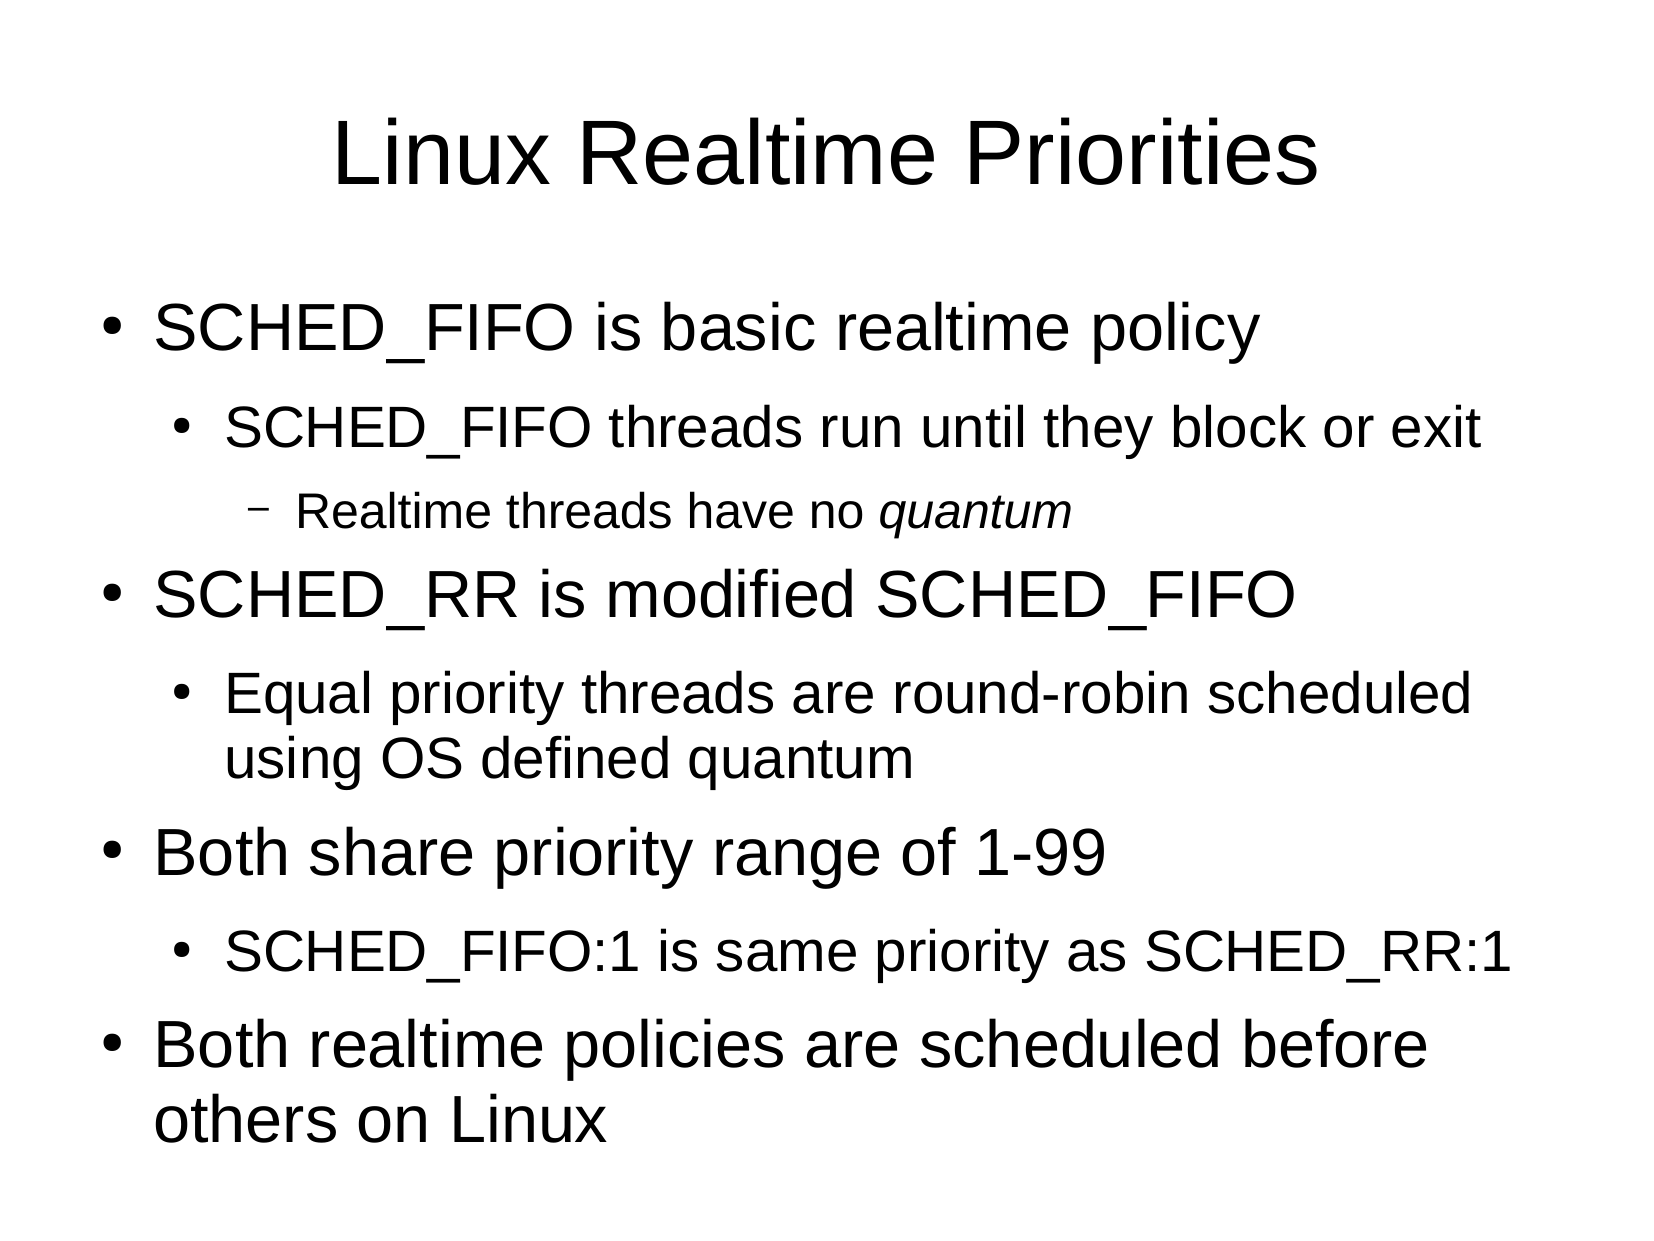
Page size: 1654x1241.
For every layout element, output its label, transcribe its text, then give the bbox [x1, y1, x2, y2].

list SCHED_FIFO is basic realtime policy SCHED_FIFO threads run until they block or exit Realtime threads have no quantum SCHED_RR is modified SCHED_FIFO Equal priority threads are round-robin scheduled using OS defined quantum Both share priority range of 1-99 SCHED_FIFO:1 is same priority as SCHED_RR:1 Both realtime policies are scheduled before others on Linux [82, 290, 1571, 1158]
title Linux Realtime Priorities [82, 56, 1571, 250]
